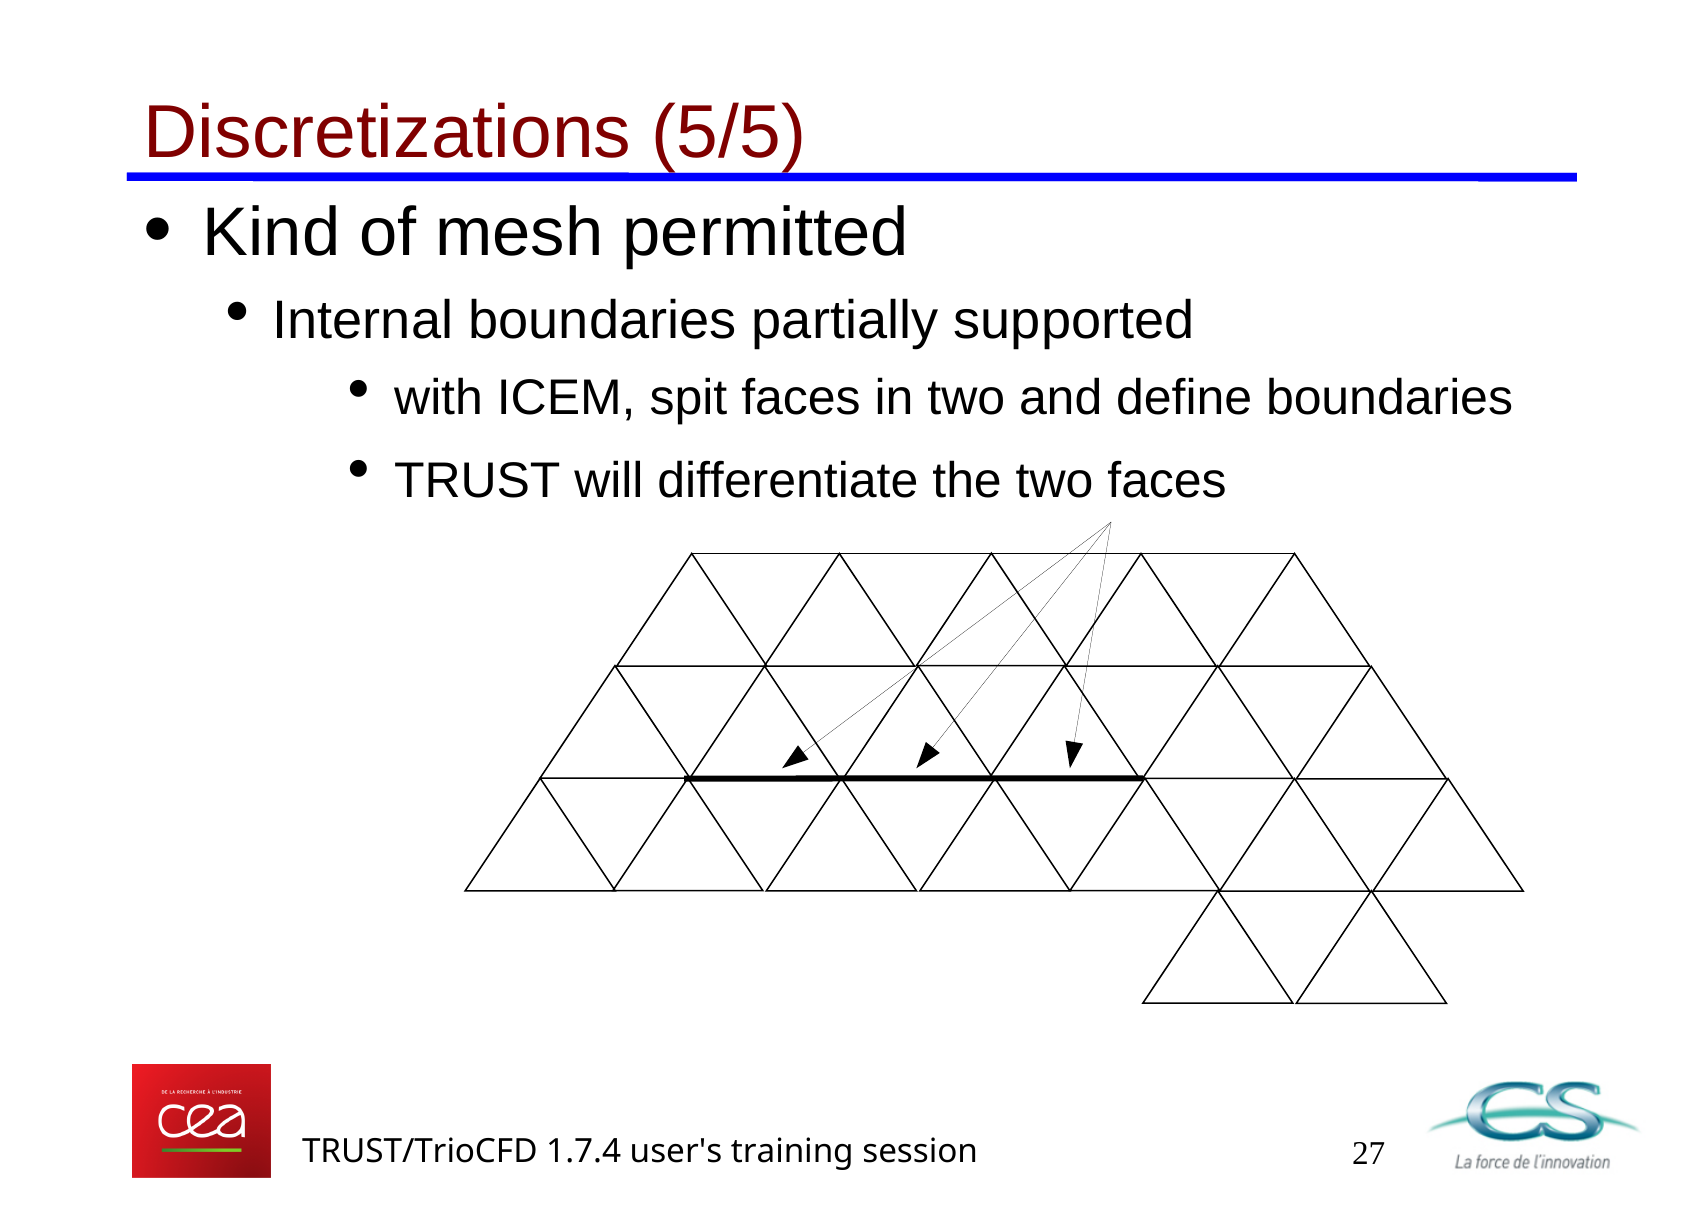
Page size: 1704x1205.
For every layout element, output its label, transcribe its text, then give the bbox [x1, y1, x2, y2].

picture [132, 1064, 271, 1178]
list Kind of mesh permitted Internal boundaries partially supported with ICEM, spit faces in two and define boundaries TRUST will differentiate the two faces [127, 179, 1577, 903]
picture [1423, 1072, 1648, 1179]
title Discretizations (5/5) [127, 39, 1577, 172]
